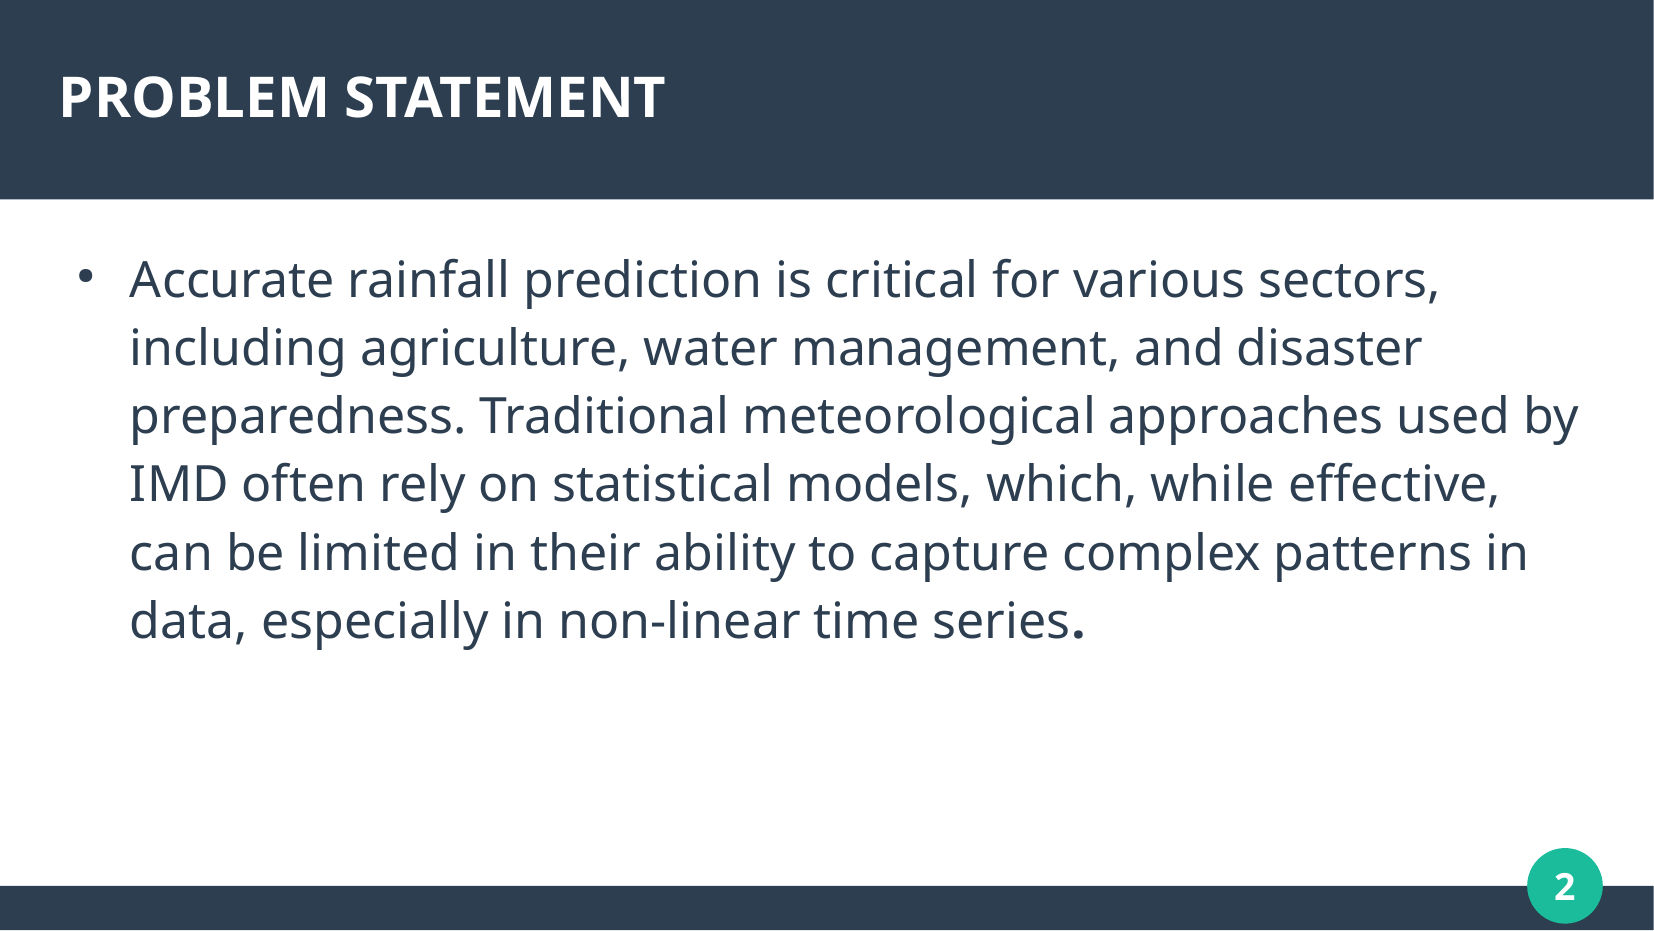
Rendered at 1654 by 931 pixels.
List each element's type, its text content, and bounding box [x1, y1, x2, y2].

title PROBLEM STATEMENT [59, 37, 1595, 156]
list Accurate rainfall prediction is critical for various sectors, including agriculture, water management, and disaster preparedness. Traditional meteorological approaches used by IMD often rely on statistical models, which, while effective, can be limited in their ability to capture complex patterns in data, especially in non-linear time series. [59, 243, 1595, 864]
